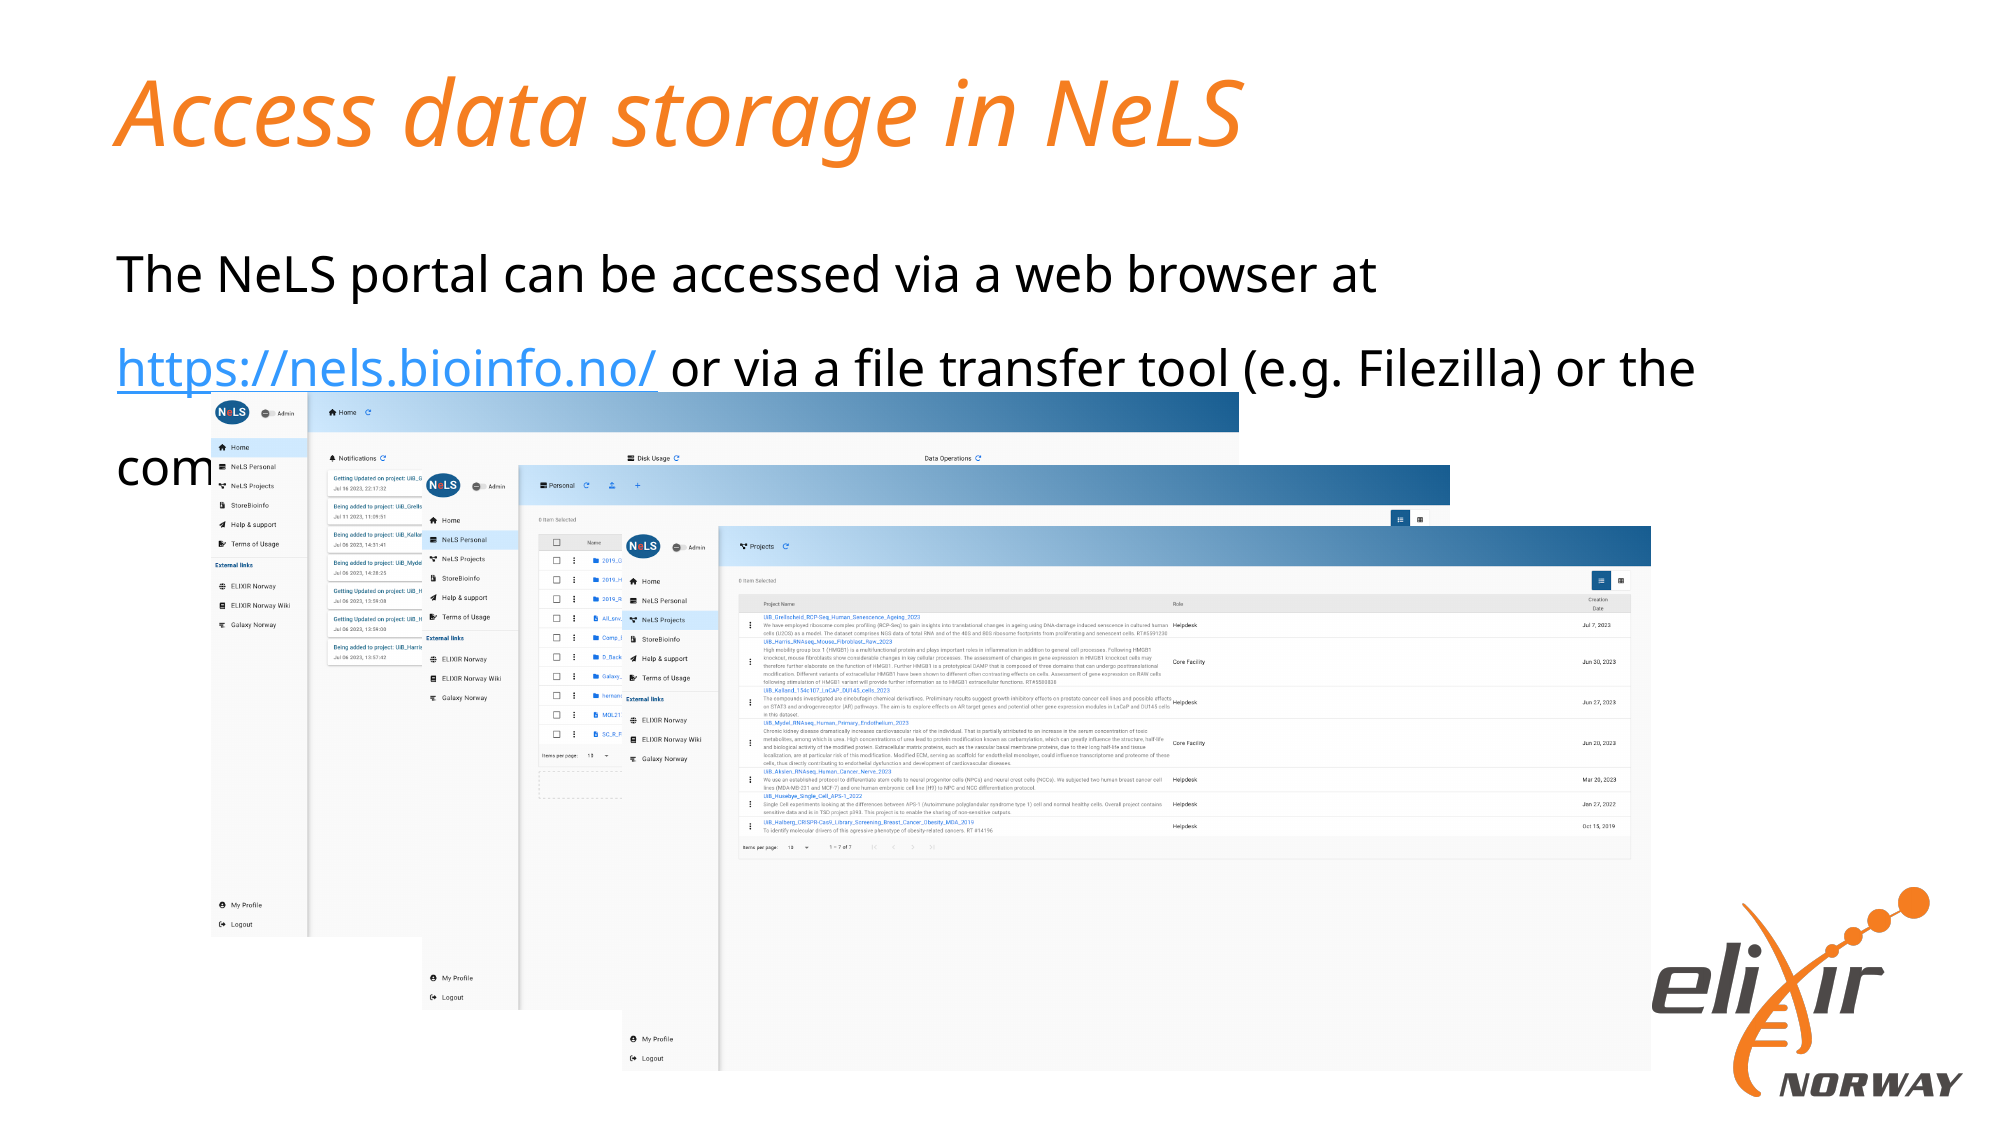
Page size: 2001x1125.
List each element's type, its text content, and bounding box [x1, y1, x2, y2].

list The NeLS portal can be accessed via a web browser at https://nels.bioinfo.no/ or via a file transfer tool (e.g. Filezilla) or the command line SCP [116, 212, 1900, 927]
title Access data storage in NeLS [117, 54, 1902, 161]
picture [211, 392, 1651, 1071]
picture [1652, 887, 1963, 1097]
